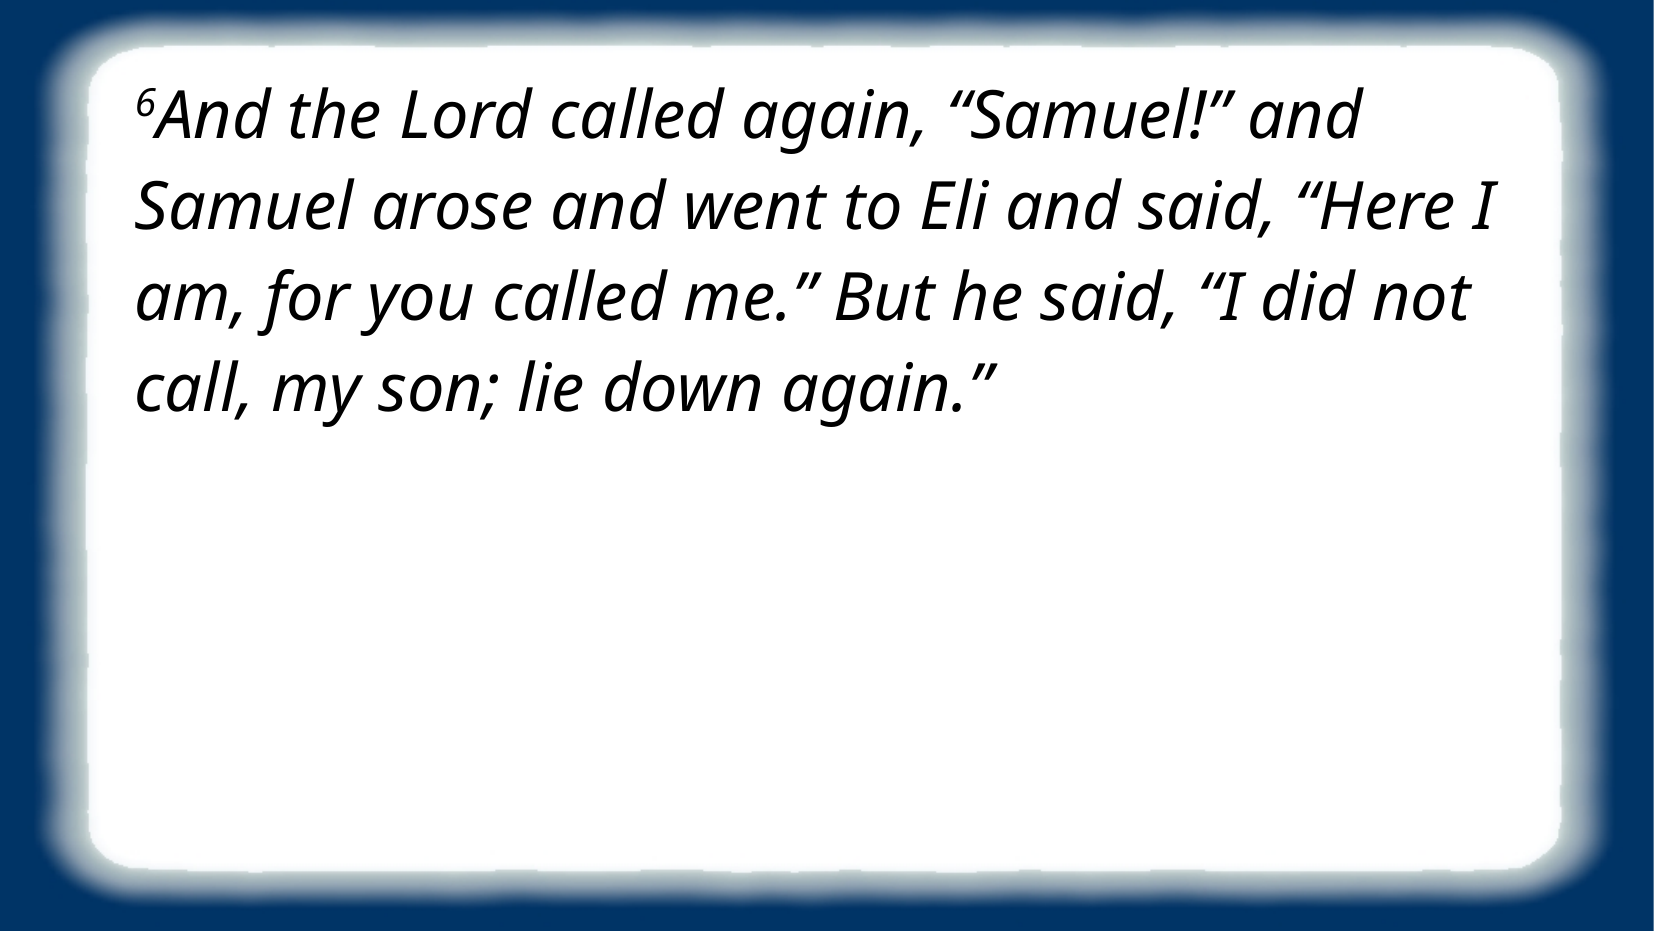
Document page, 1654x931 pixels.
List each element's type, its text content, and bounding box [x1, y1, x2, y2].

text_box 6And the Lord called again, “Samuel!” and Samuel arose and went to Eli and said, “Here I am, for you called me.” But he said, “I did not call, my son; lie down again.” [120, 60, 1531, 430]
picture [0, 0, 1654, 931]
